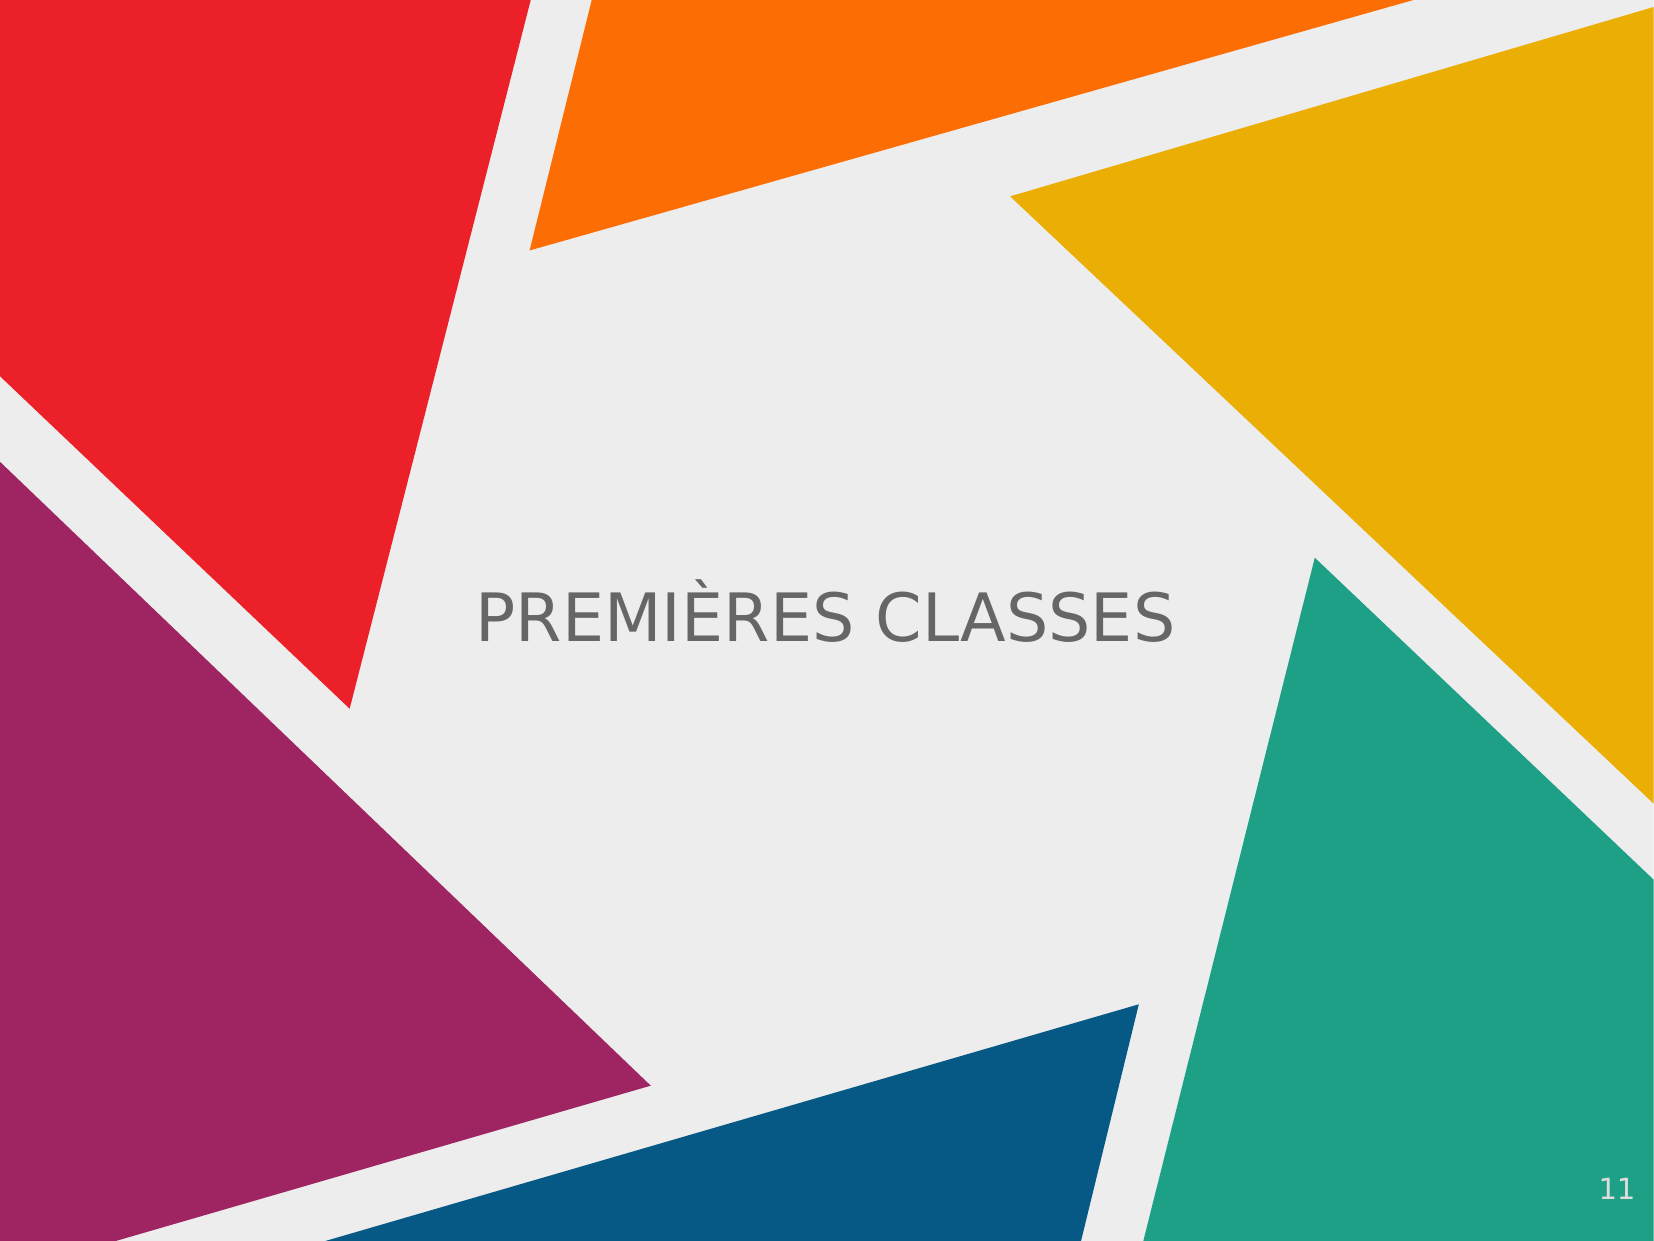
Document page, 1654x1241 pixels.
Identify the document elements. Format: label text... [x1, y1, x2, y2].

subtitle PREMIÈRES CLASSES [467, 177, 1185, 1138]
